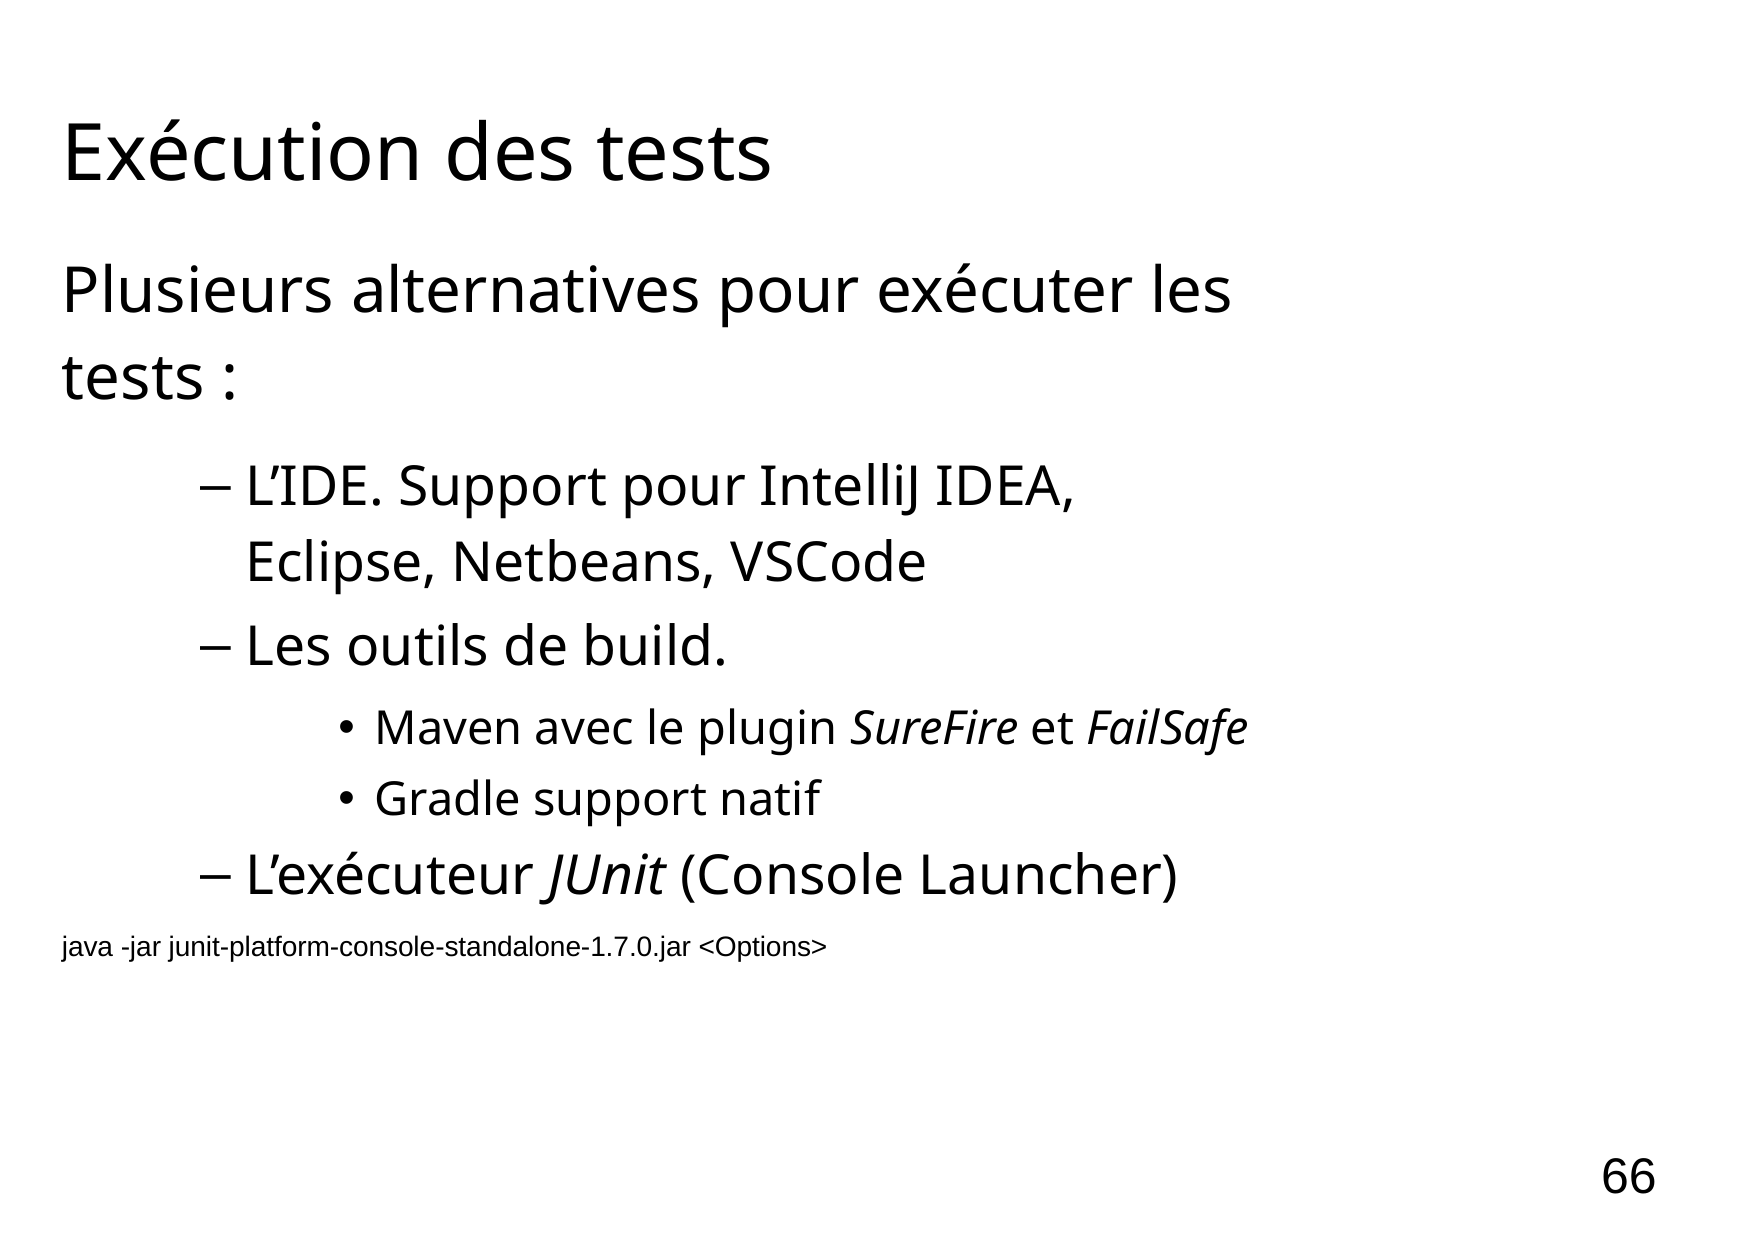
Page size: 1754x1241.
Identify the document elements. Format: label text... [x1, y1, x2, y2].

text_box 66 [1594, 1135, 1658, 1204]
text_box Plusieurs alternatives pour exécuter les tests : L’IDE. Support pour IntelliJ IDEA, Eclipse, Netbeans, VSCode Les outils de build. Maven avec le plugin SureFire et FailSafe Gradle support natif L’exécuteur JUnit (Console Launcher) java -jar junit-platform-console-standalone-1.7.0.jar <Options> [59, 231, 1391, 963]
title Exécution des tests [59, 98, 1695, 309]
